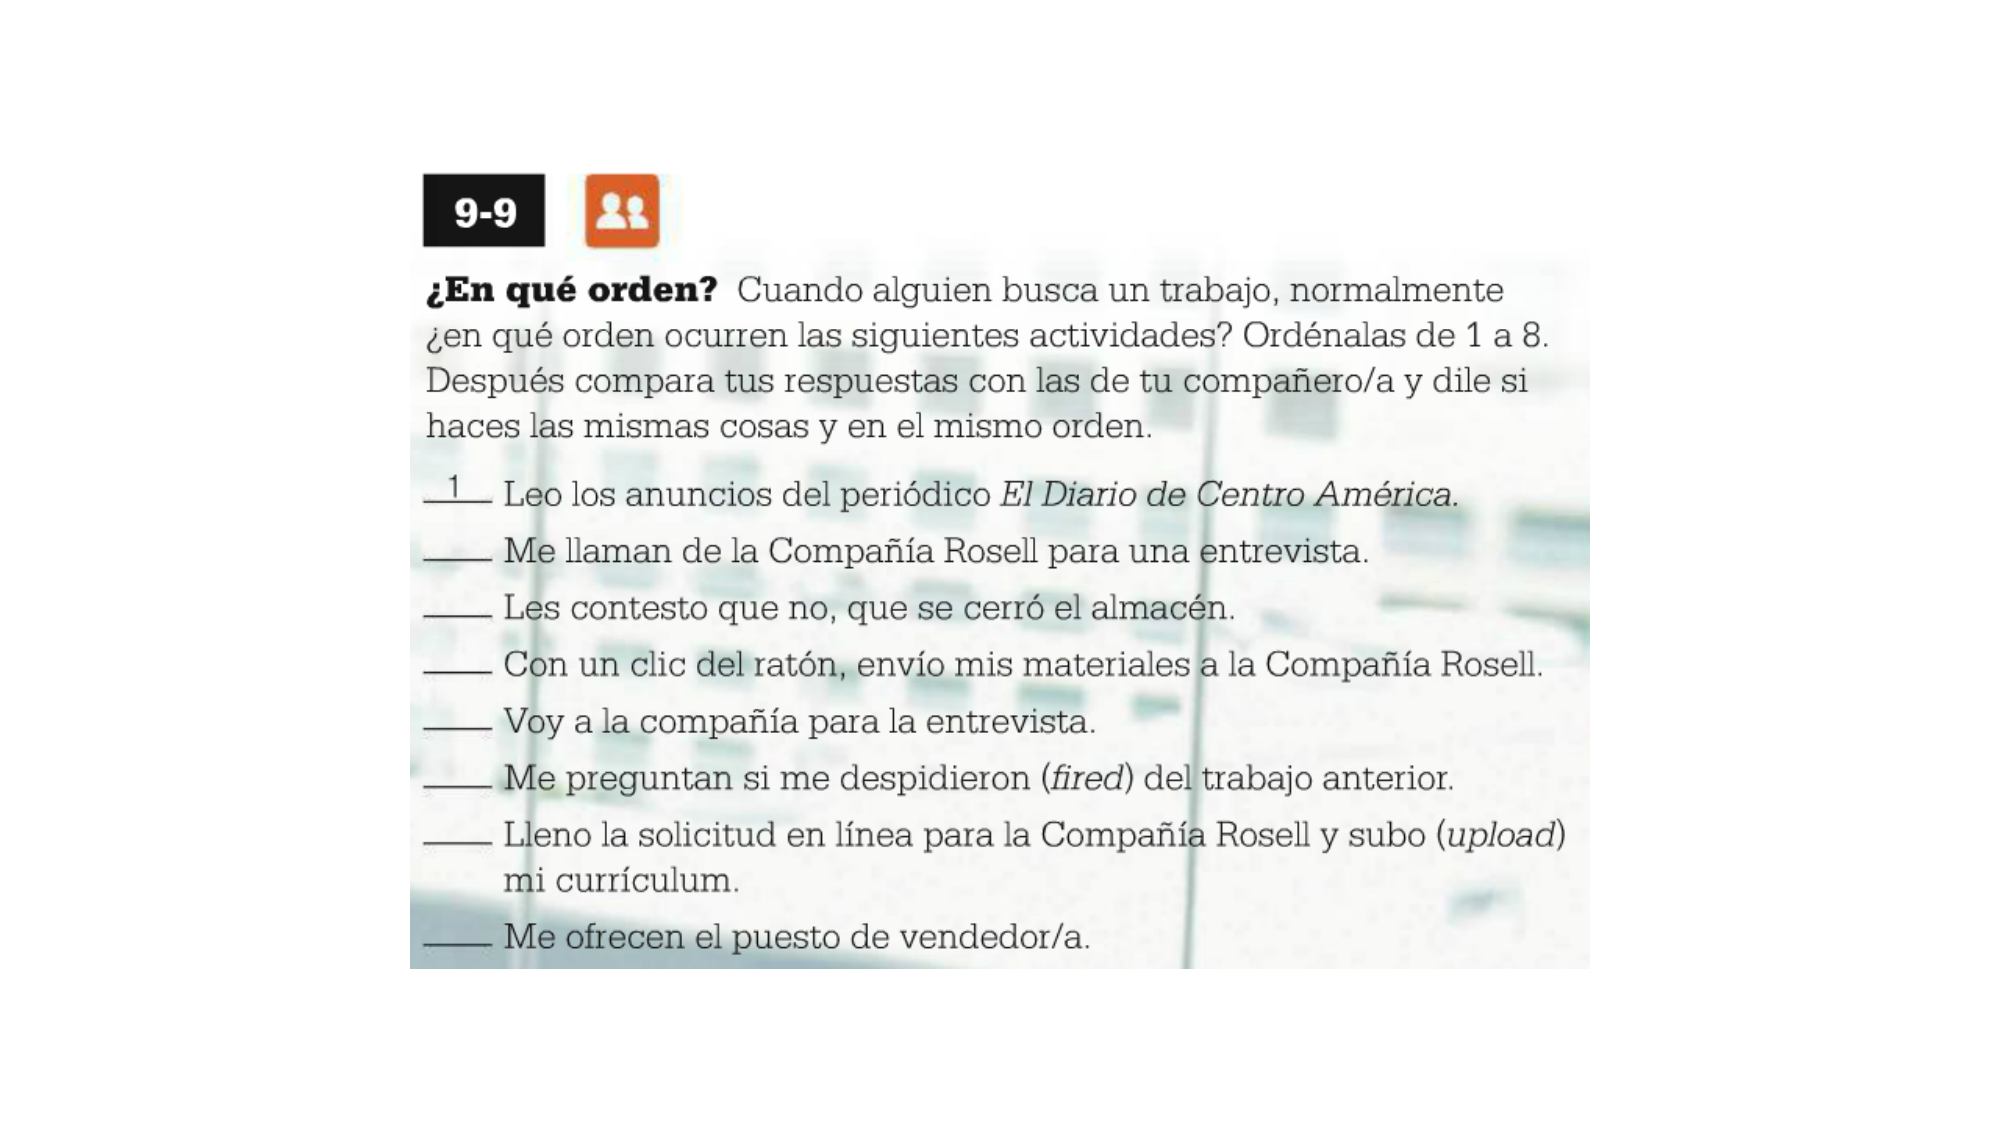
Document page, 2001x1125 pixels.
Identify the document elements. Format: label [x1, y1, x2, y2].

picture [410, 156, 1590, 969]
